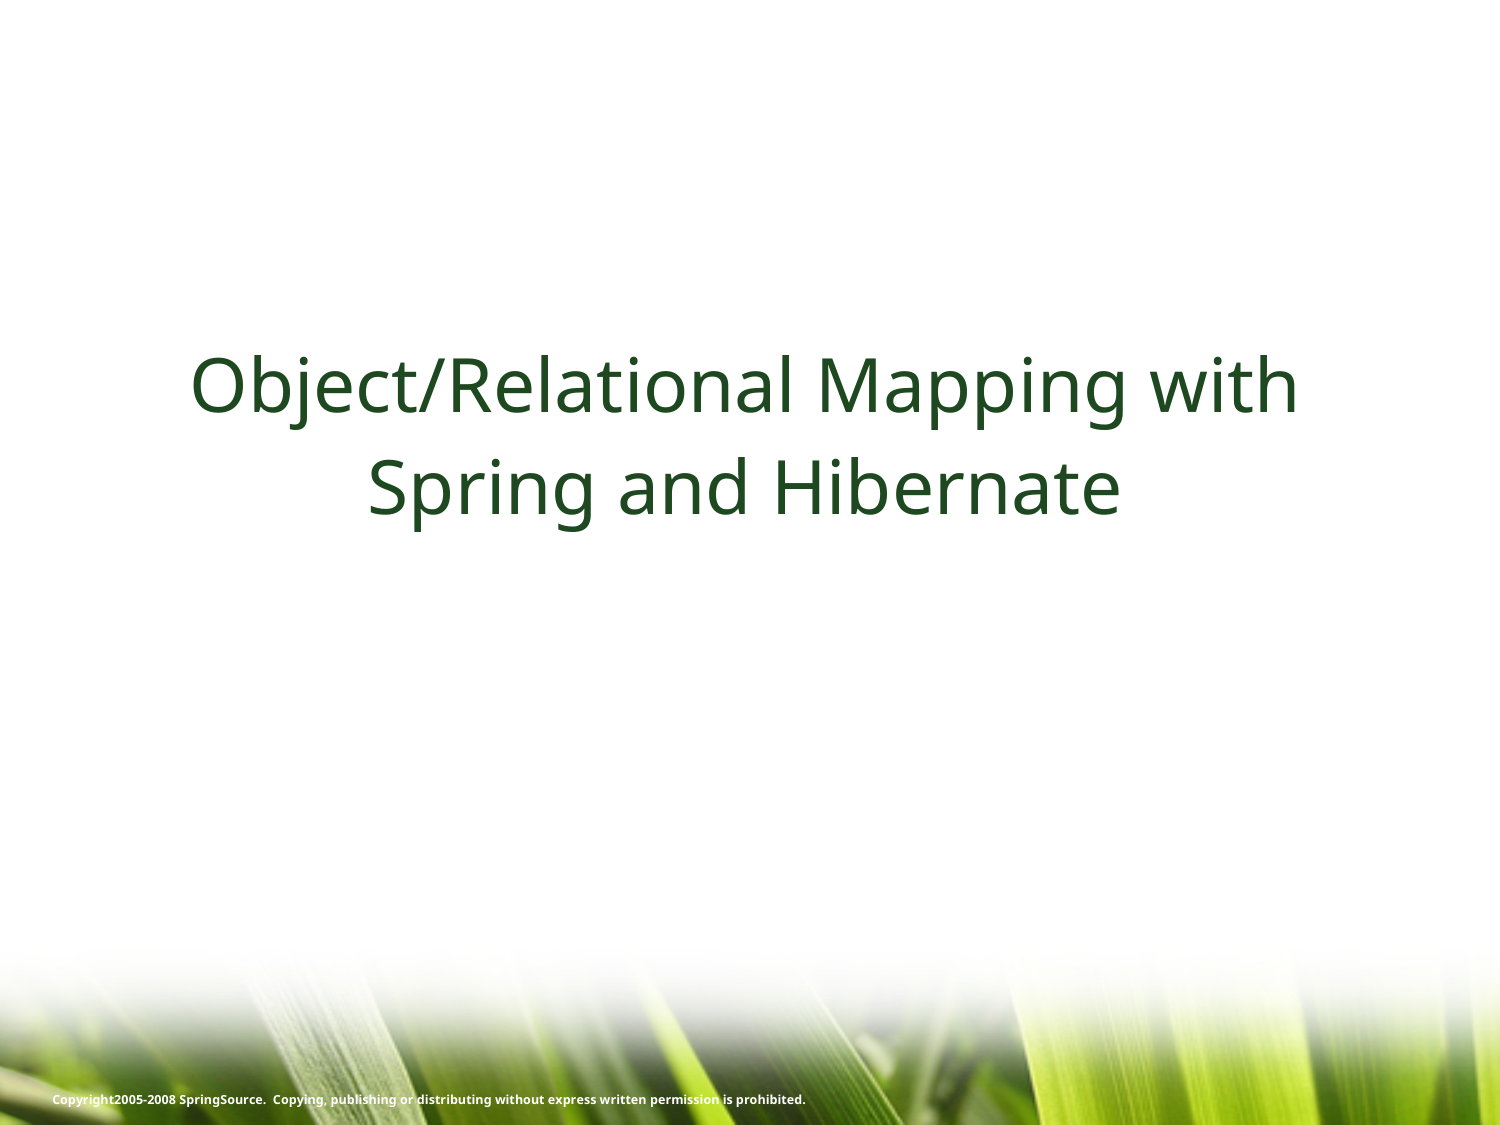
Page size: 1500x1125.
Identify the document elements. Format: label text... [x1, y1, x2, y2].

picture [0, 944, 1500, 1125]
title Object/Relational Mapping with Spring and Hibernate [107, 335, 1383, 534]
